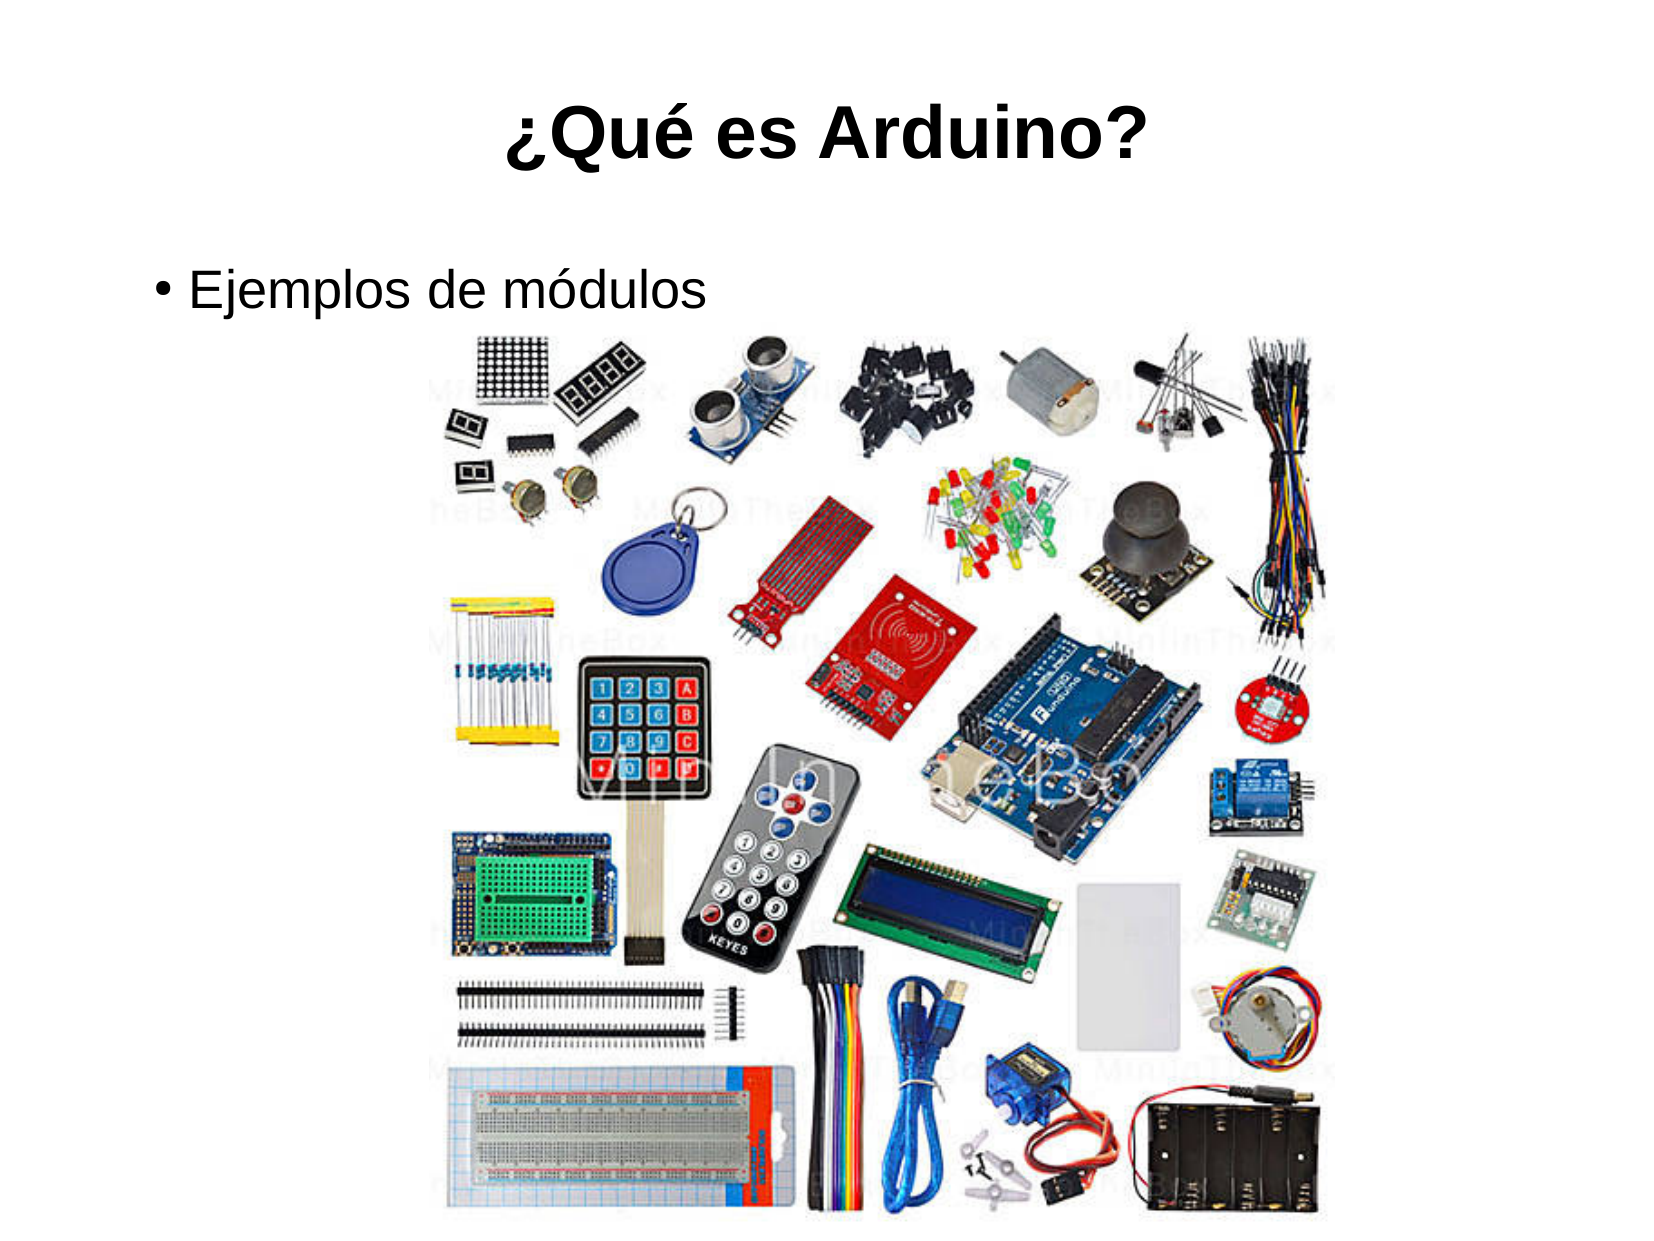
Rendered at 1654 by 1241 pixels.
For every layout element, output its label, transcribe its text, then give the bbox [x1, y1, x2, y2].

picture [429, 322, 1335, 1229]
subtitle Ejemplos de módulos [153, 259, 1548, 1241]
title ¿Qué es Arduino? [82, 29, 1571, 237]
